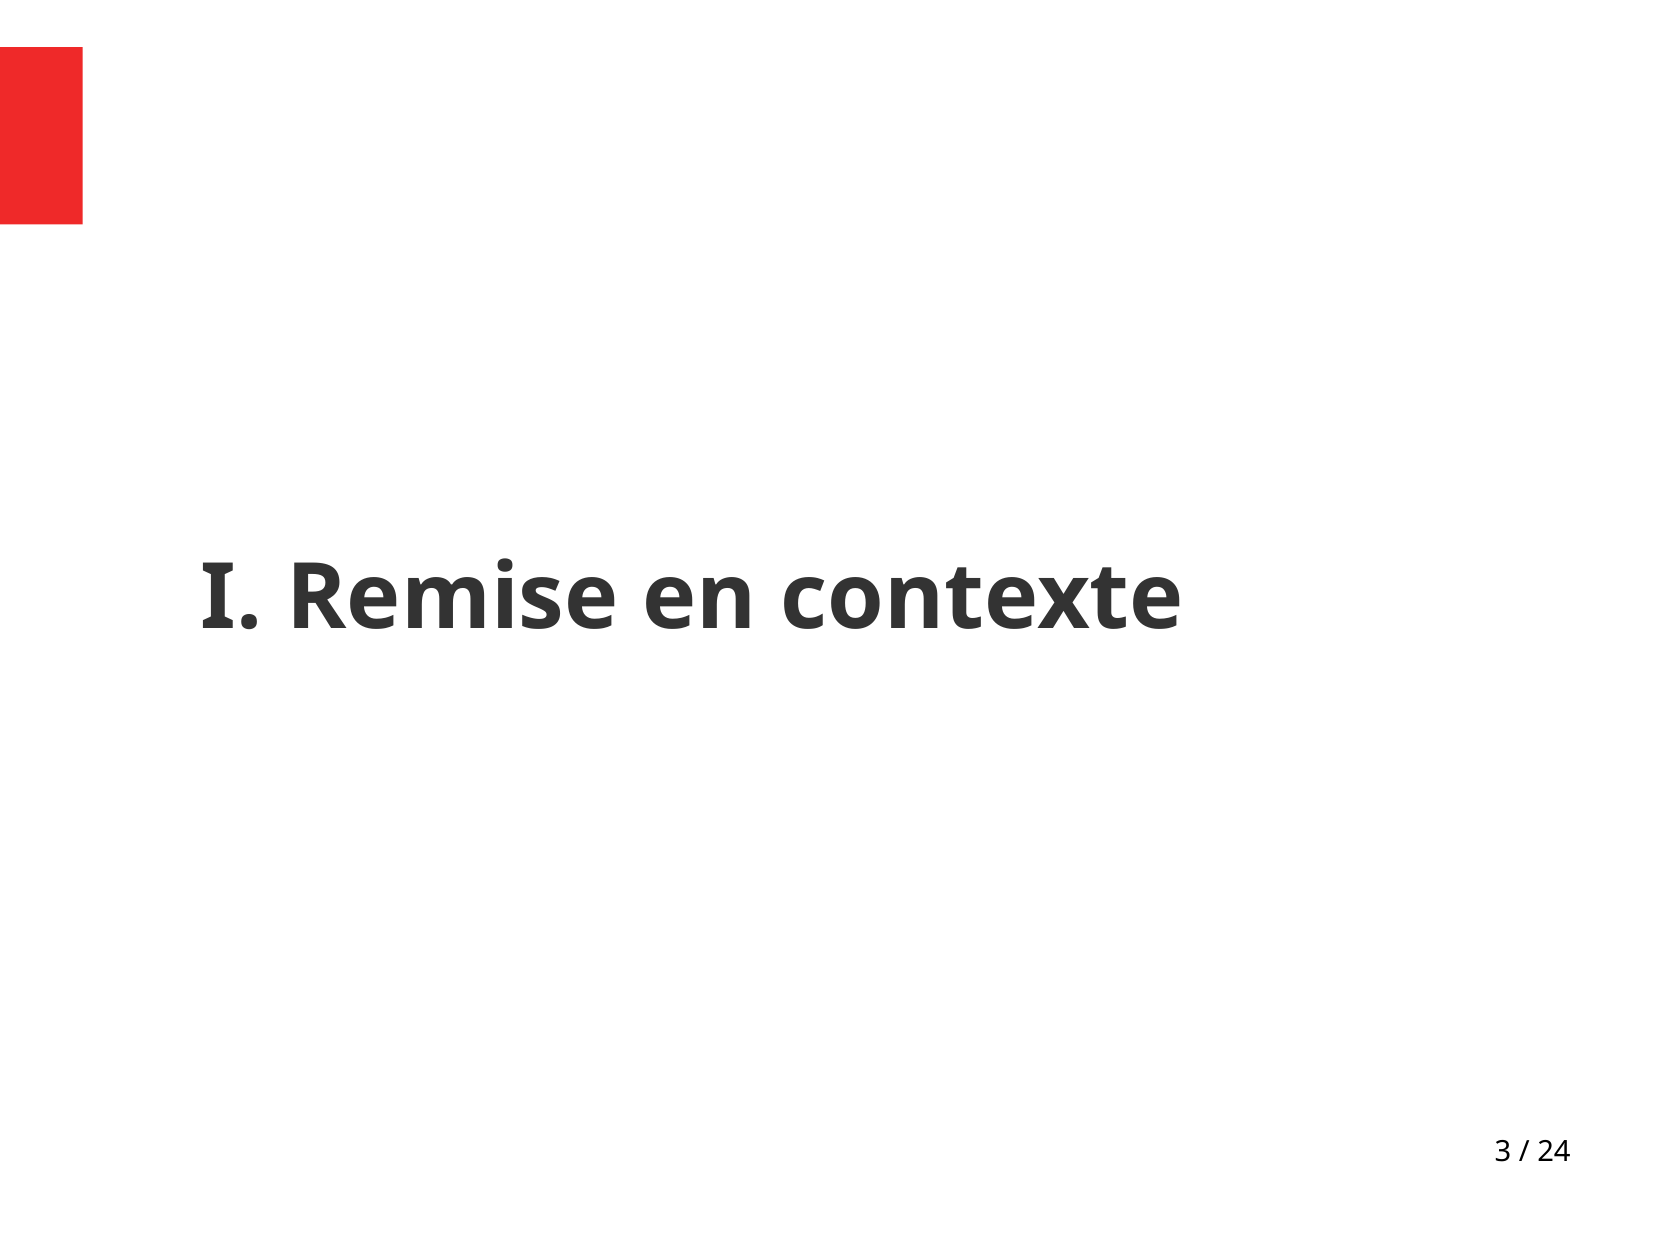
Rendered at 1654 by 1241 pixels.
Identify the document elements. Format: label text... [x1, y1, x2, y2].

title I. Remise en contexte [200, 489, 1389, 697]
